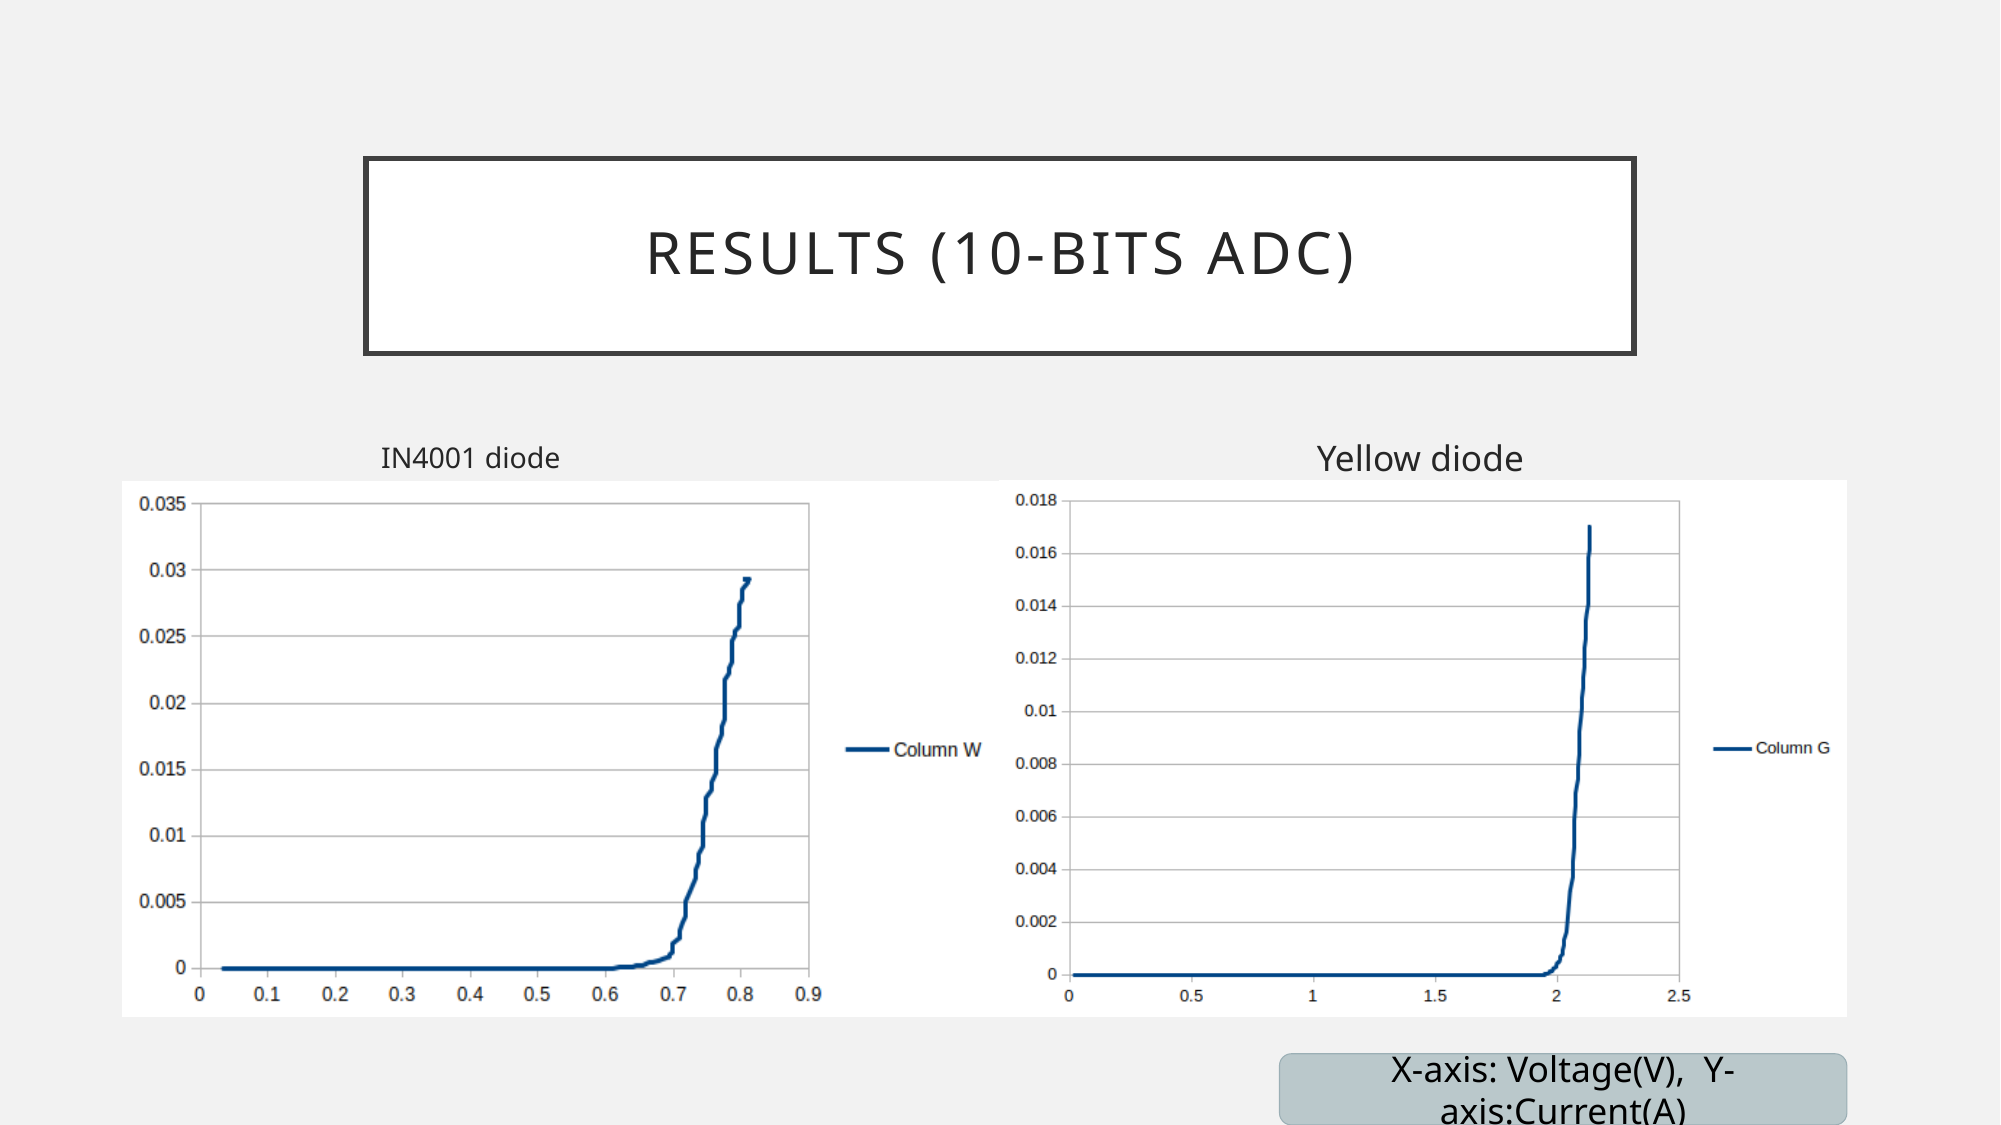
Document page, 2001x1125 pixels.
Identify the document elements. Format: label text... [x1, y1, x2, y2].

text_box Yellow diode [1301, 428, 1545, 497]
title Results (10-bits ADC) [366, 158, 1634, 354]
picture [122, 480, 1847, 1017]
text_box IN4001 diode [365, 432, 609, 500]
text_box X-axis: Voltage(V), Y-axis:Current(A) [1279, 1053, 1847, 1125]
